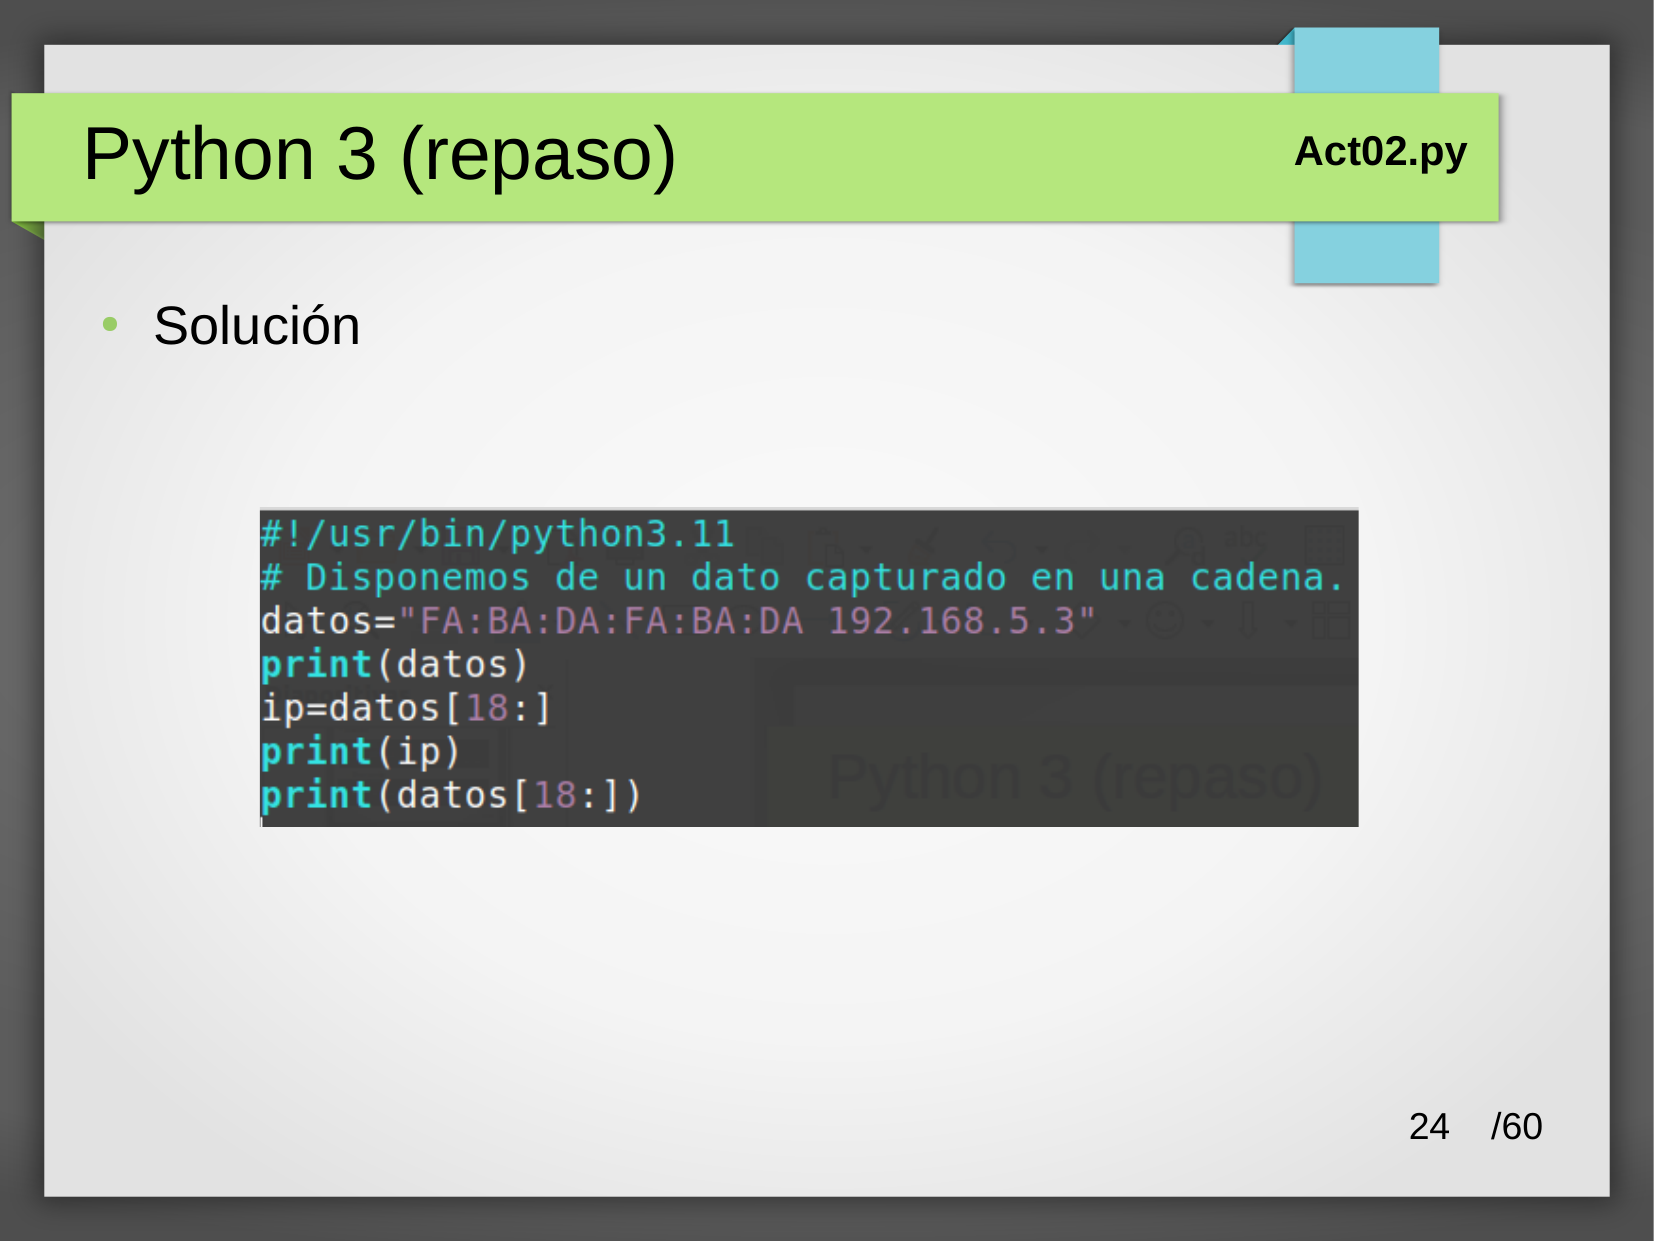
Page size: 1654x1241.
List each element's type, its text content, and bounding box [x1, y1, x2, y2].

title Python 3 (repaso) [82, 94, 1264, 213]
picture [0, 0, 1654, 1241]
text_box Act02.py [1279, 120, 1489, 229]
text_box <número> [1393, 1098, 1476, 1169]
list Solución [82, 295, 1571, 1015]
text_box /60 [1476, 1098, 1644, 1169]
